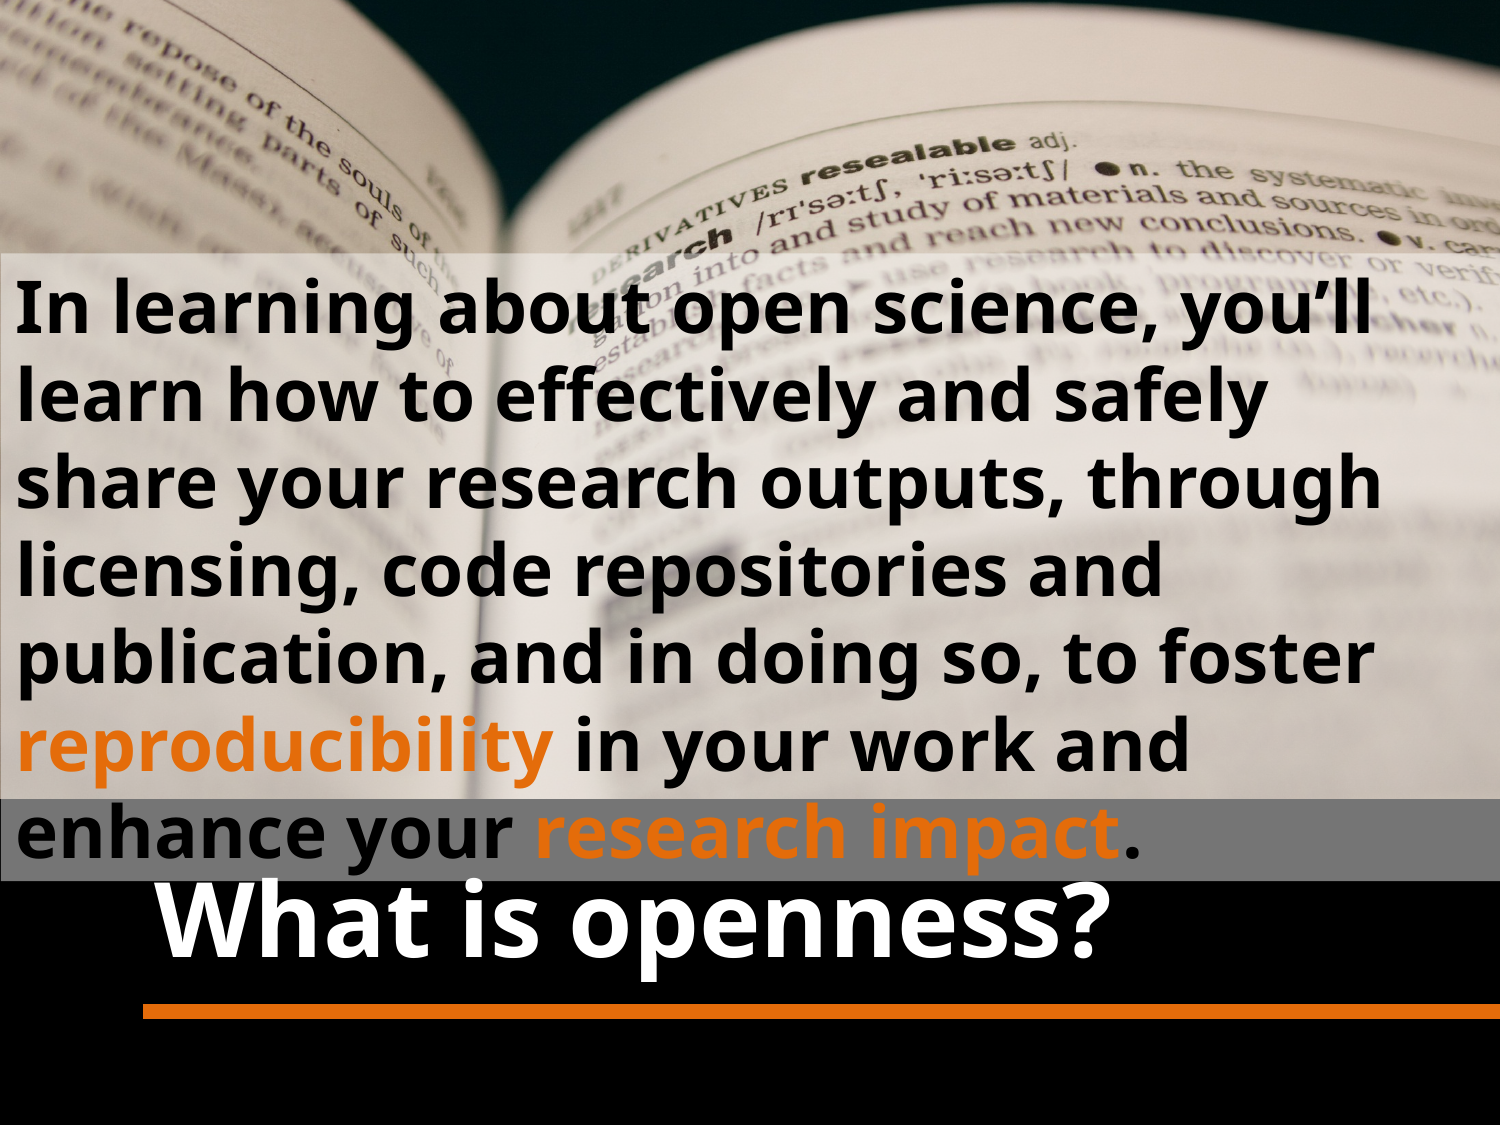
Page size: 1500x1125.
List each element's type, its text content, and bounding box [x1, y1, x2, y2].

picture [0, 0, 1500, 253]
text_box In learning about open science, you’ll learn how to effectively and safely share your research outputs, through licensing, code repositories and publication, and in doing so, to foster reproducibility in your work and enhance your research impact. [0, 253, 1500, 799]
text_box What is openness? [139, 846, 1369, 988]
